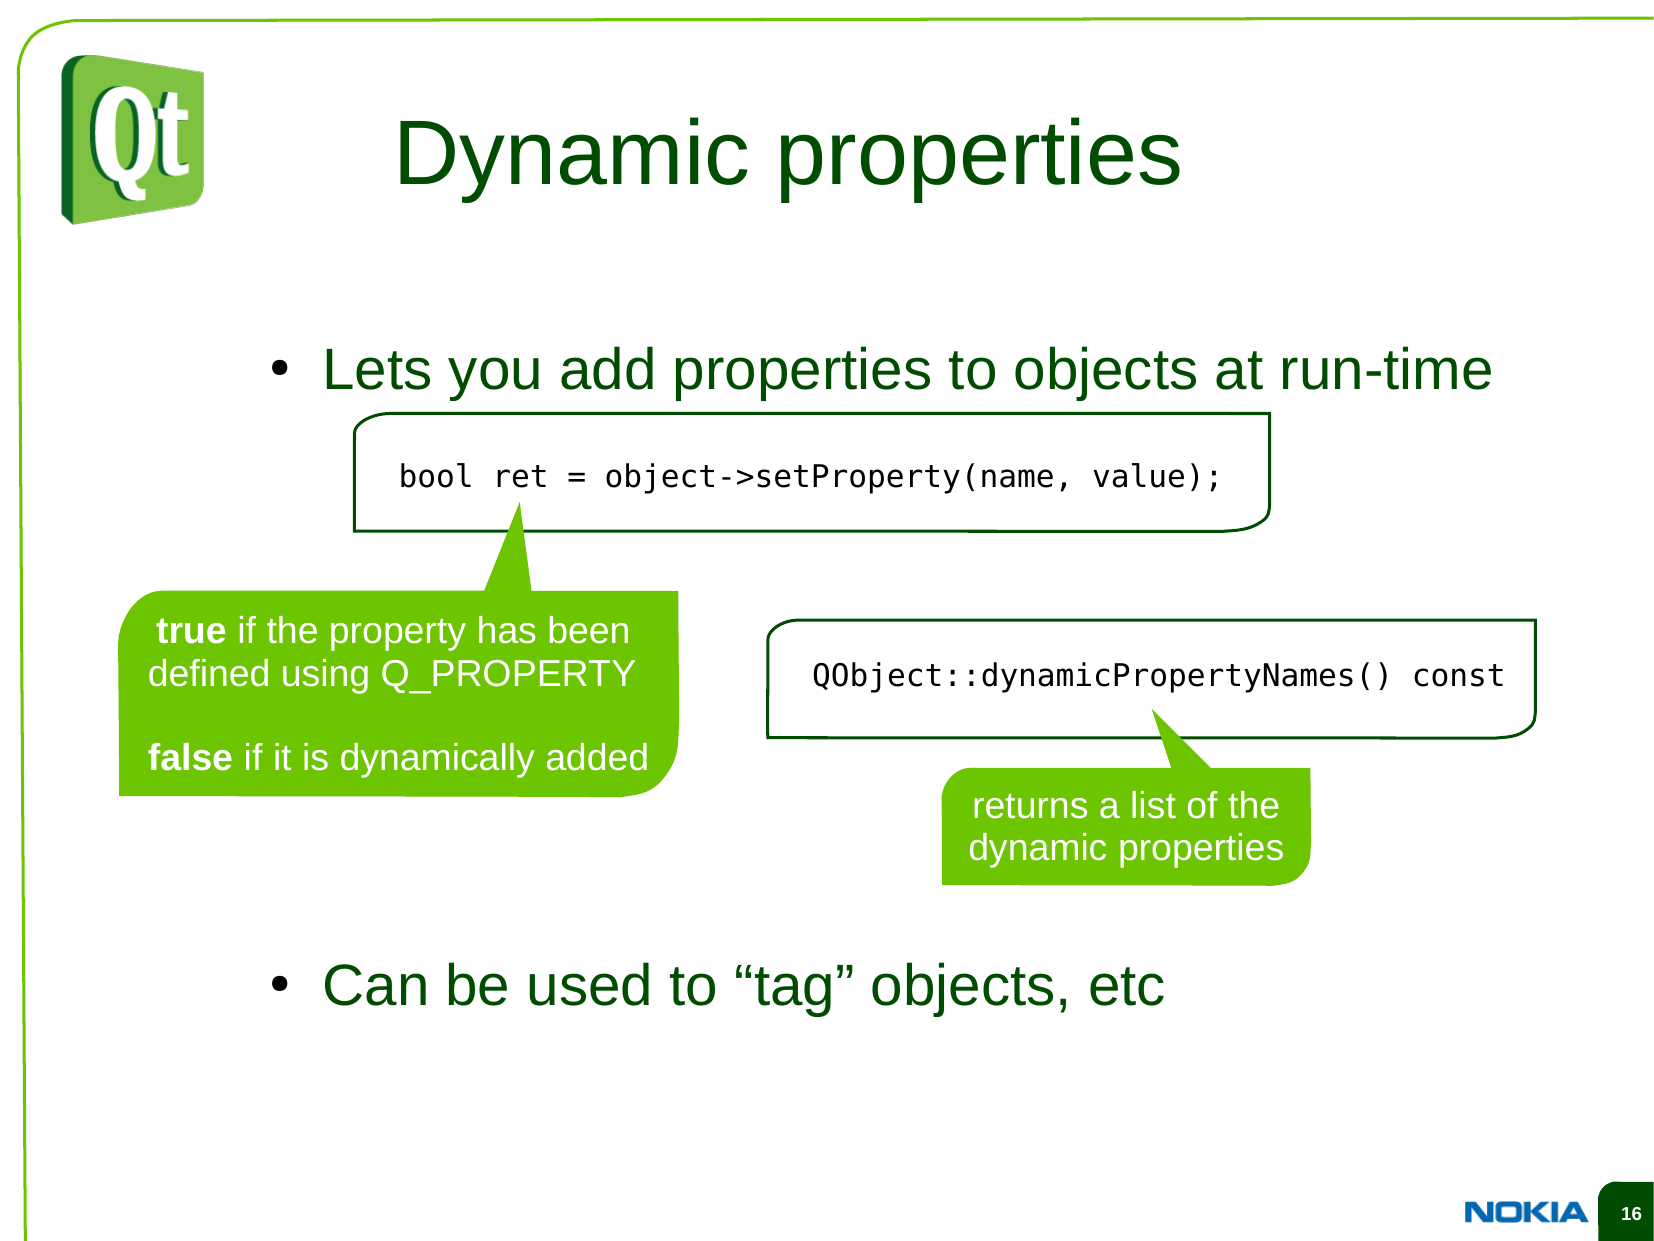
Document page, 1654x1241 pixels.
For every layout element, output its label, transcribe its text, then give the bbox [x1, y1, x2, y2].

text_box returns a list of the dynamic properties [941, 767, 1312, 886]
text_box bool ret = object->setProperty(name, value); [383, 450, 1241, 502]
list Lets you add properties to objects at run-time Can be used to “tag” objects, etc [251, 336, 1571, 1100]
picture [61, 55, 204, 225]
text_box QObject::dynamicPropertyNames() const [797, 649, 1521, 701]
text_box [484, 501, 532, 590]
title Dynamic properties [251, 49, 1327, 257]
text_box [1151, 708, 1210, 767]
picture [1465, 1201, 1589, 1223]
text_box true if the property has been defined using Q_PROPERTY false if it is dynamically added [118, 590, 680, 798]
